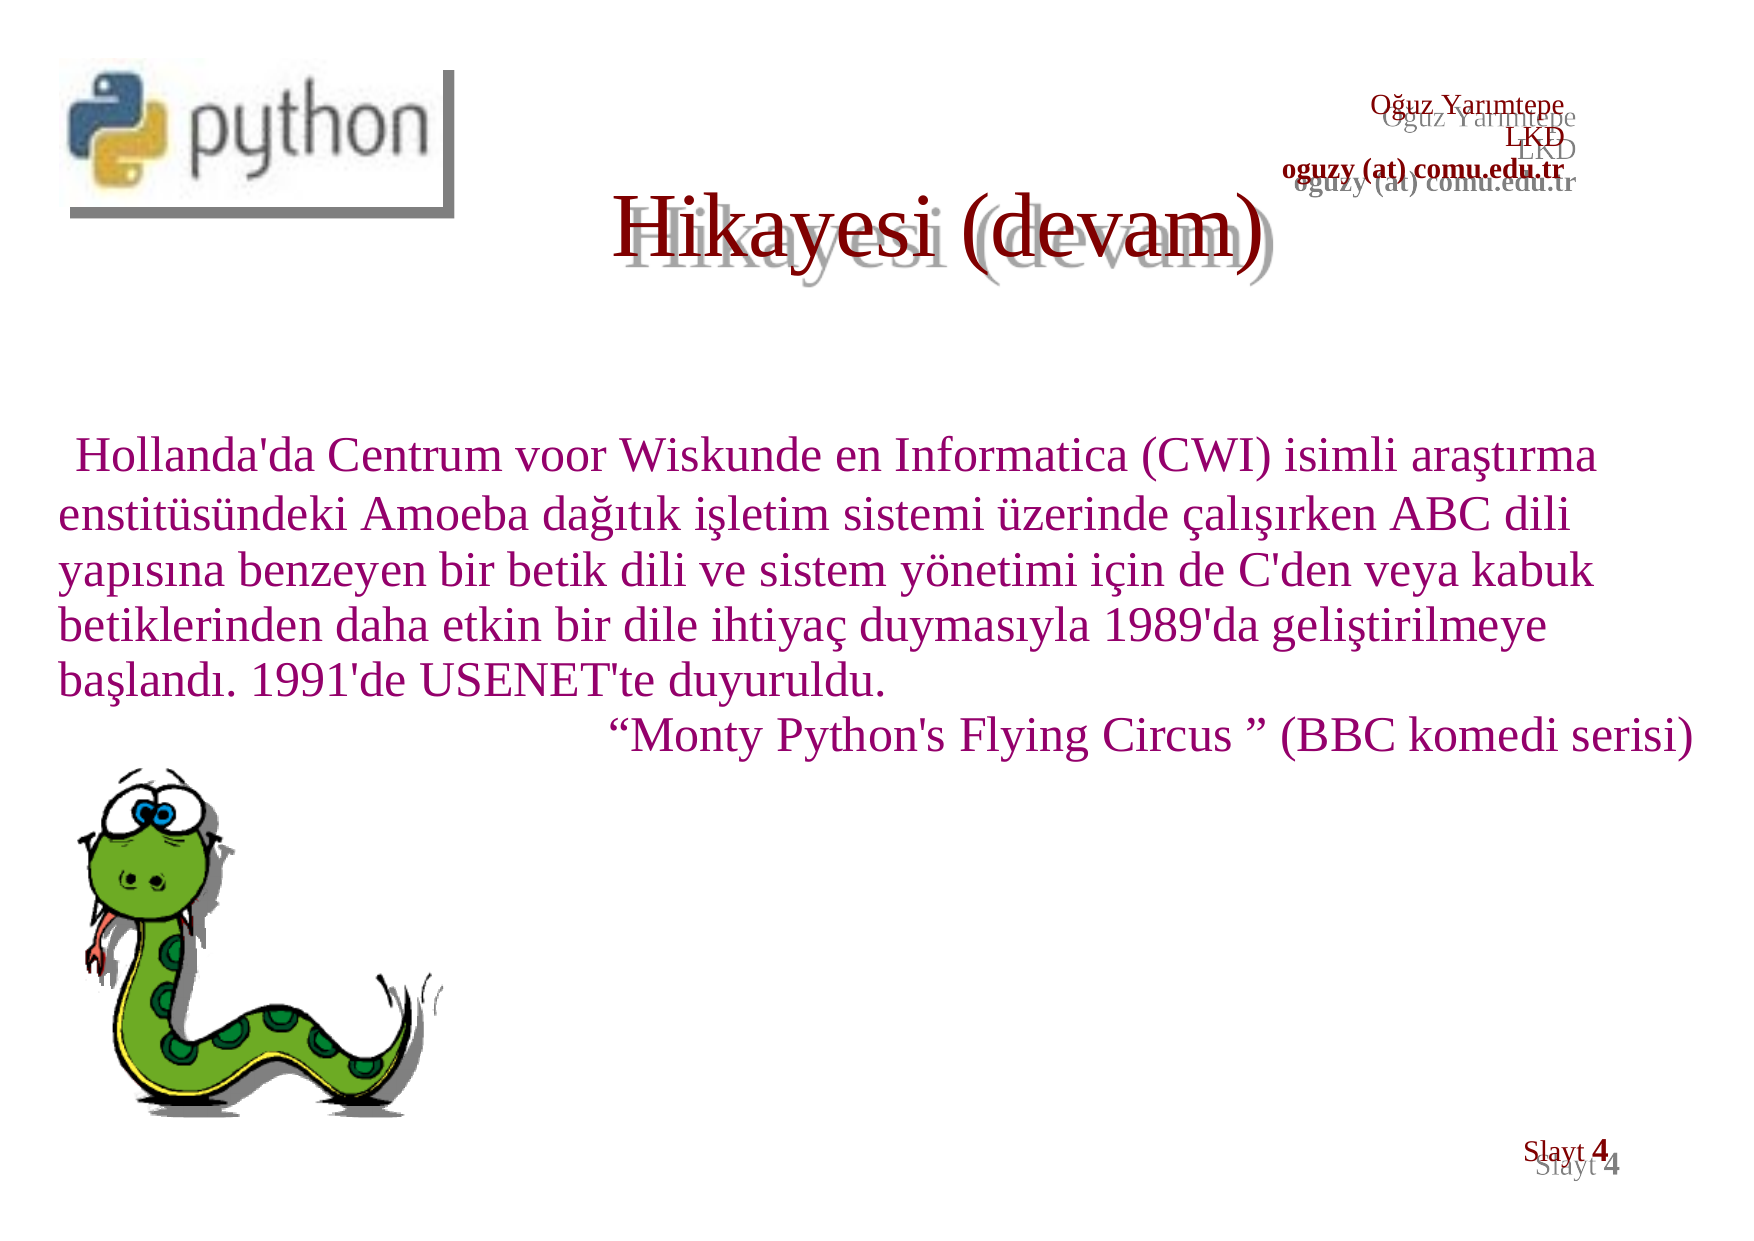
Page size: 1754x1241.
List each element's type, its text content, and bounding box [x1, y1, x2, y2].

subtitle Hollanda'da Centrum voor Wiskunde en Informatica (CWI) isimli araştırma enstitüsündeki Amoeba dağıtık işletim sistemi üzerinde çalışırken ABC dili yapısına benzeyen bir betik dili ve sistem yönetimi için de C'den veya kabuk betiklerinden daha etkin bir dile ihtiyaç duymasıyla 1989'da geliştirilmeye başlandı. 1991'de USENET'te duyuruldu. “Monty Python's Flying Circus ” (BBC komedi serisi) [59, 324, 1695, 999]
title Hikayesi (devam) [194, 155, 1684, 296]
picture [59, 58, 443, 207]
picture [77, 768, 432, 1106]
